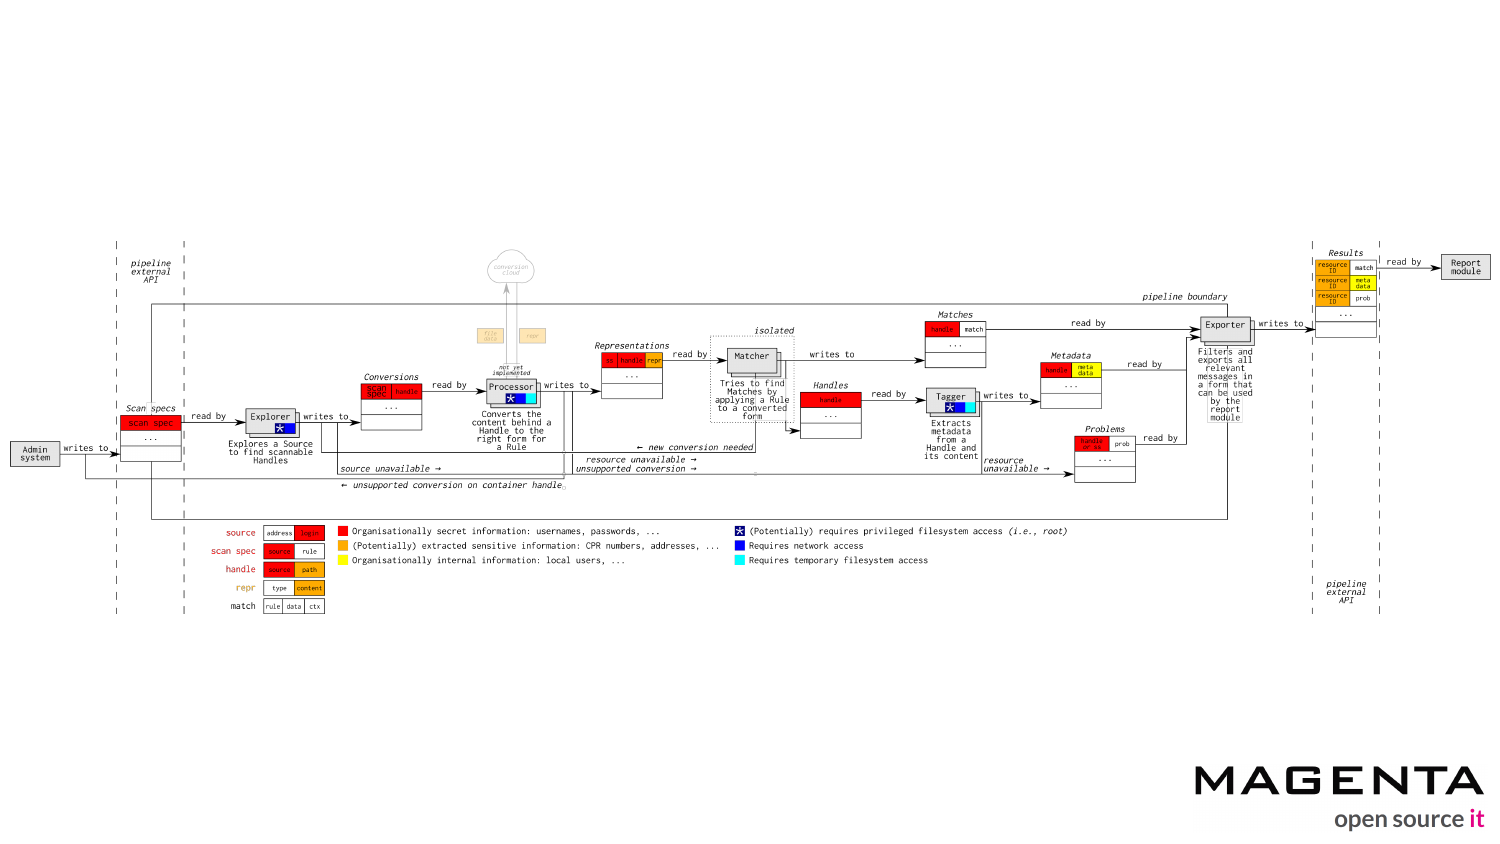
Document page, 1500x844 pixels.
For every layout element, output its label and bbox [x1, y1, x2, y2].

picture [10, 241, 1491, 614]
picture [1193, 764, 1488, 833]
